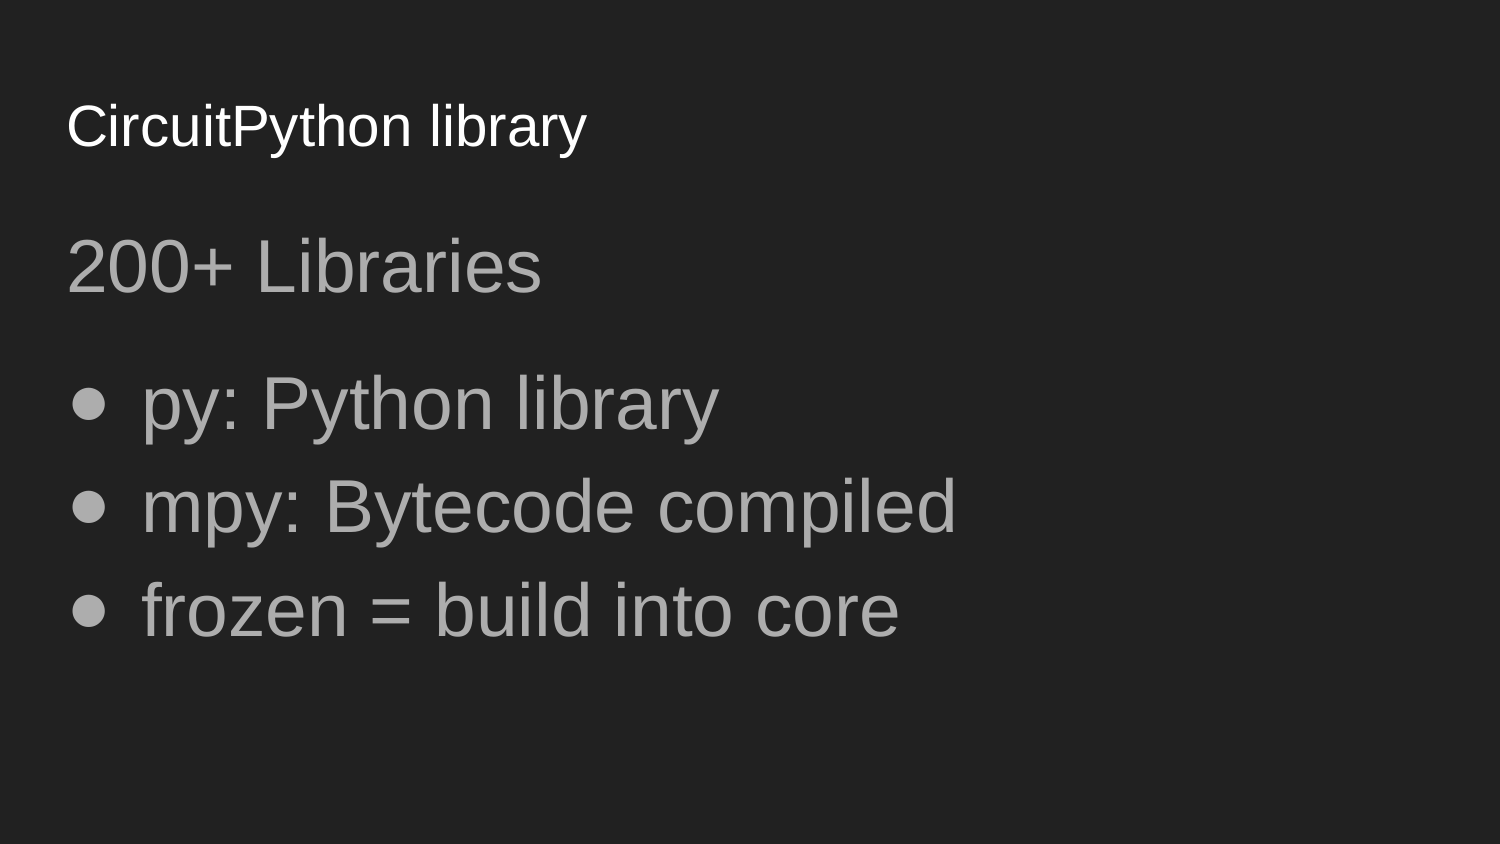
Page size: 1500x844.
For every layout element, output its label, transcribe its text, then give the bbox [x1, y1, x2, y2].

list 200+ Libraries py: Python library mpy: Bytecode compiled frozen = build into core [51, 189, 1449, 750]
title CircuitPython library [51, 72, 1449, 167]
